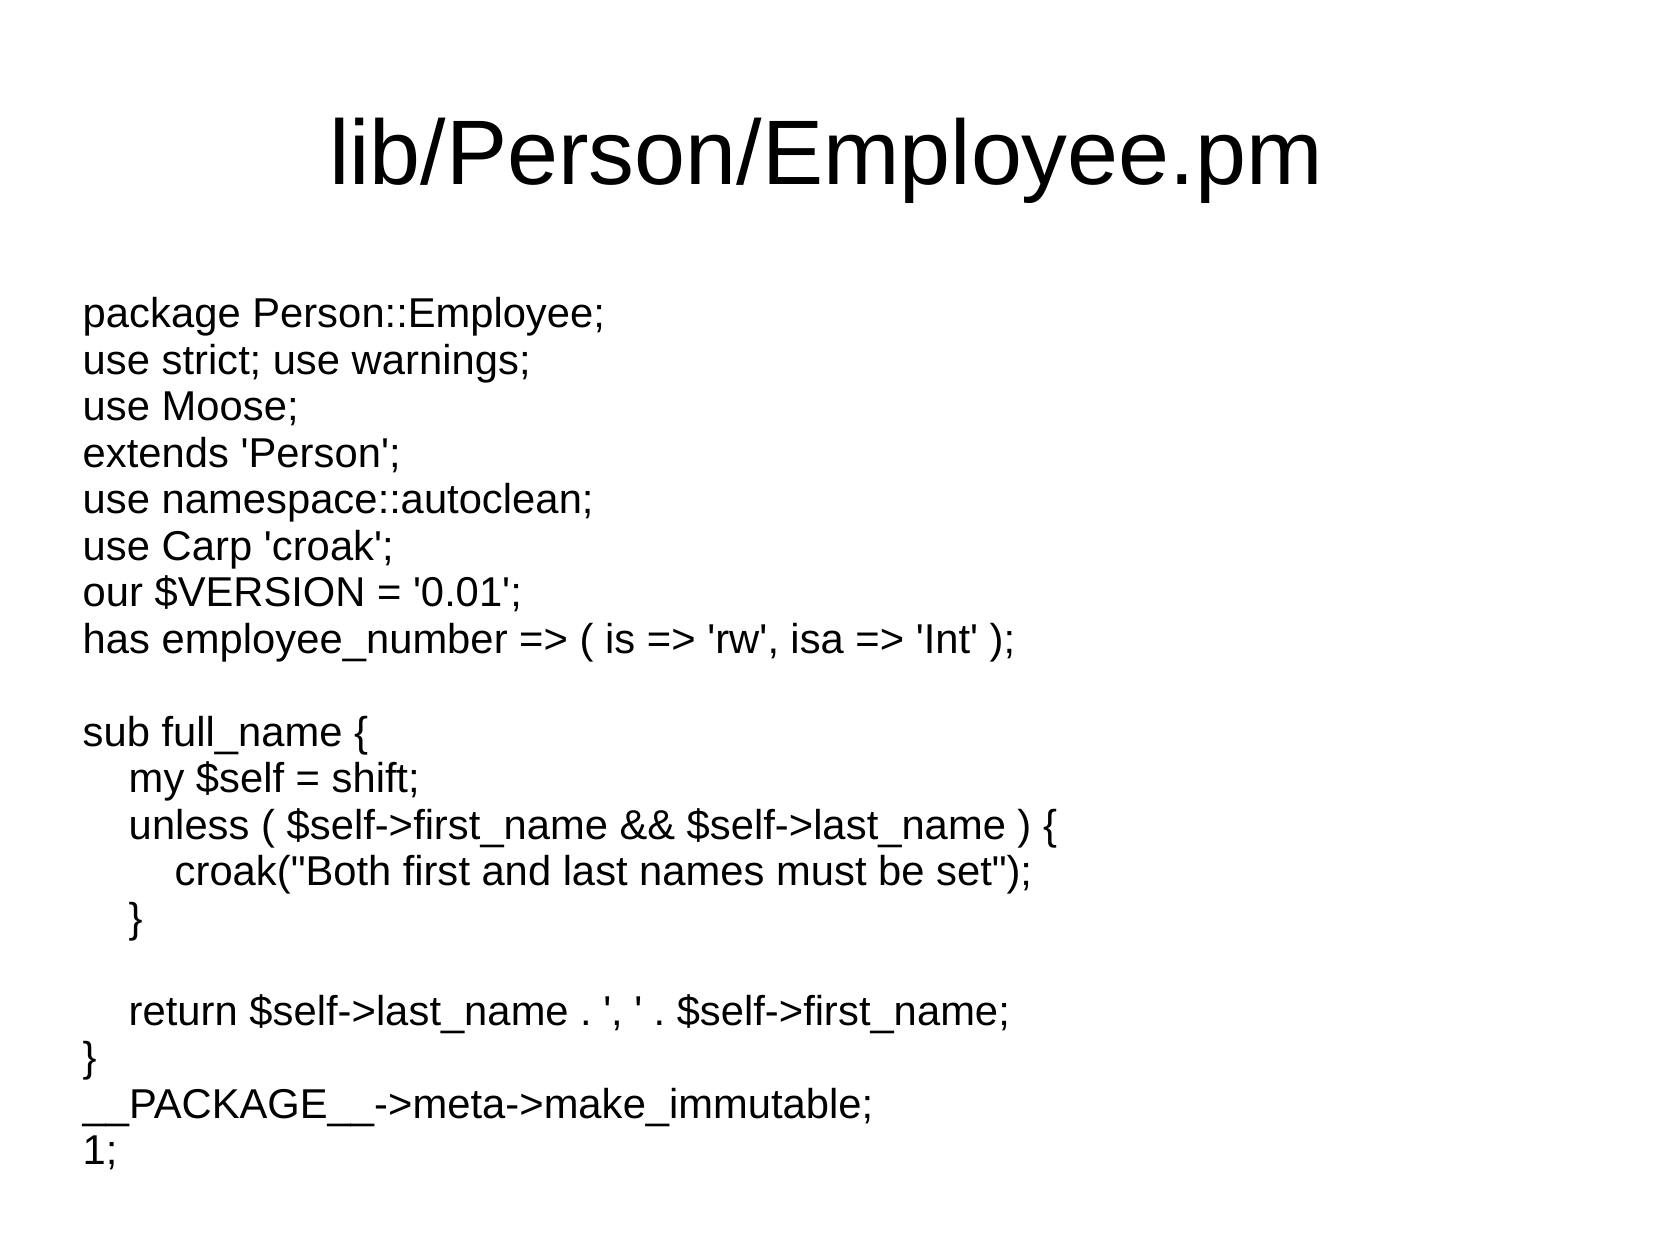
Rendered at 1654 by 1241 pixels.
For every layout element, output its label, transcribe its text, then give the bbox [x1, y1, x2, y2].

subtitle package Person::Employee; use strict; use warnings; use Moose; extends 'Person'; use namespace::autoclean; use Carp 'croak'; our $VERSION = '0.01'; has employee_number => ( is => 'rw', isa => 'Int' ); sub full_name { my $self = shift; unless ( $self->first_name && $self->last_name ) { croak("Both first and last names must be set"); } return $self->last_name . ', ' . $self->first_name; } __PACKAGE__->meta->make_immutable; 1; [82, 290, 1571, 1231]
title lib/Person/Employee.pm [82, 49, 1571, 257]
